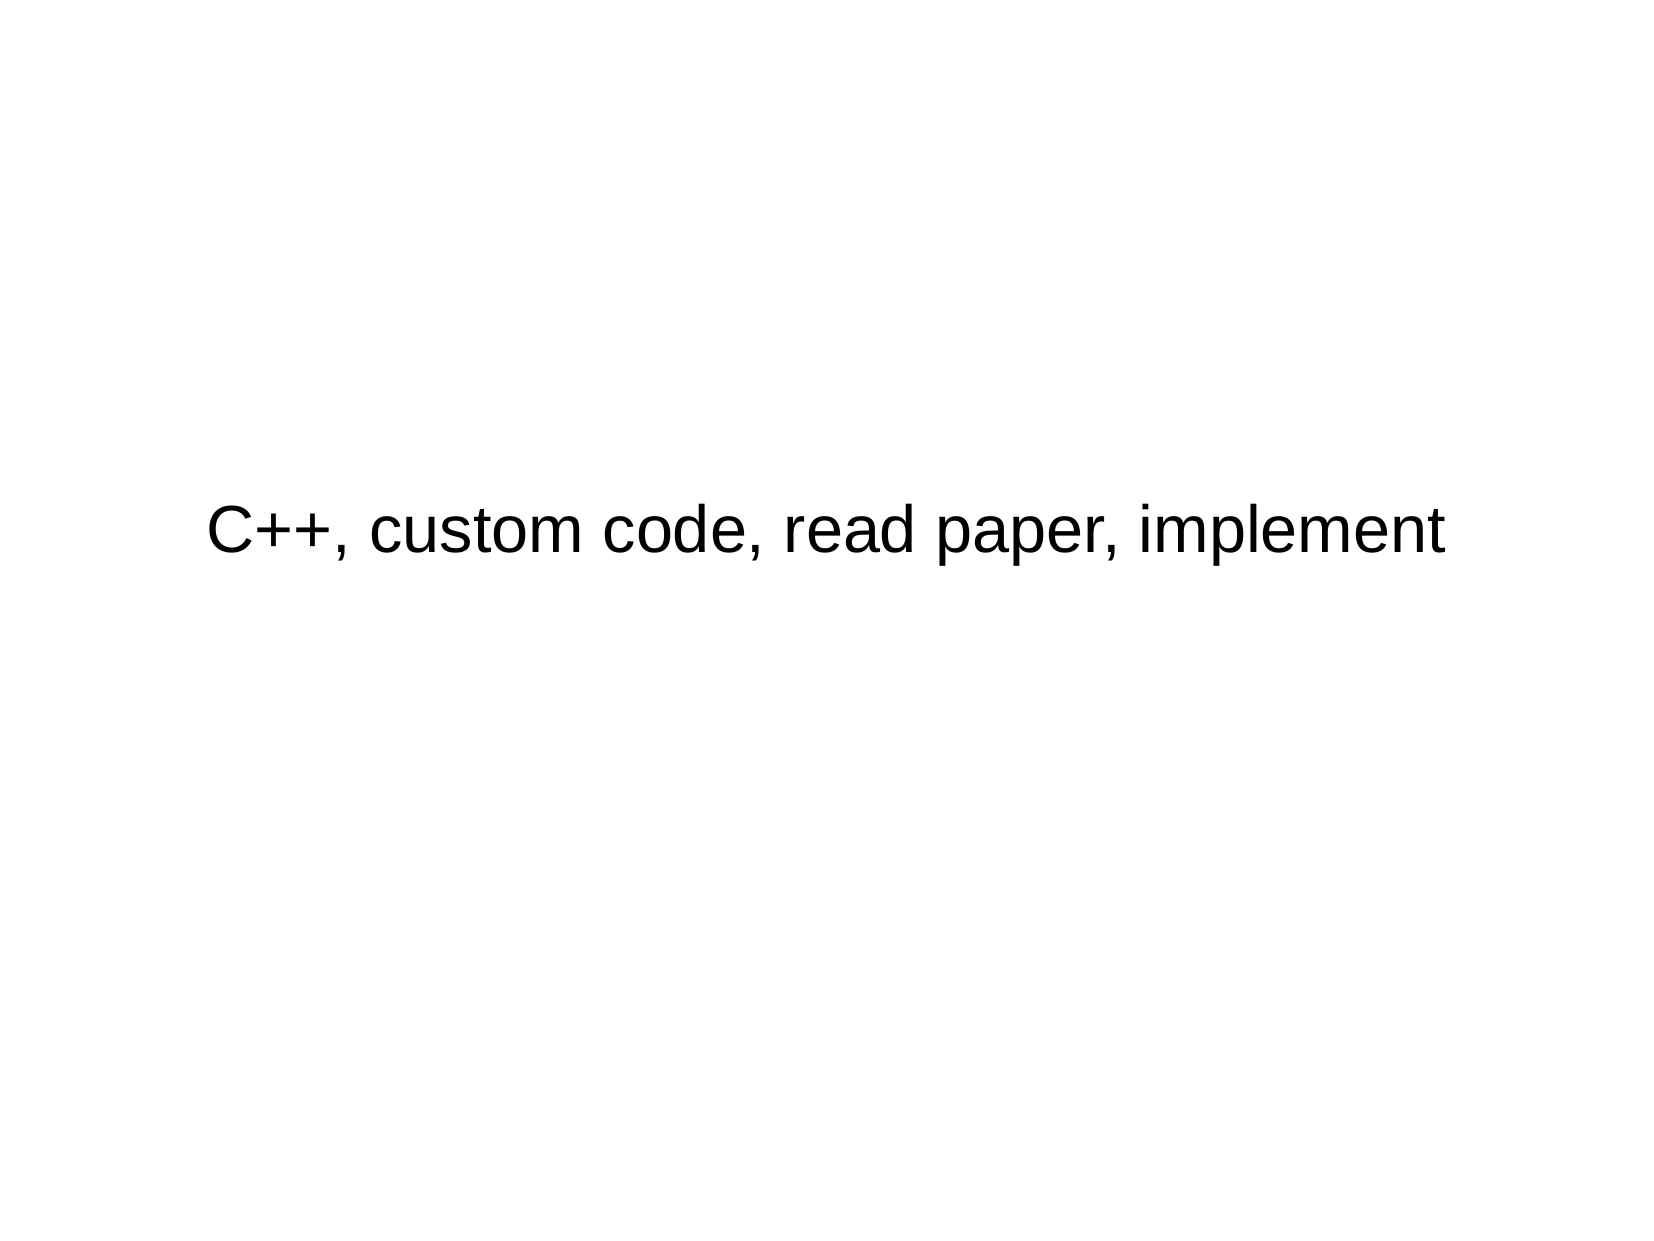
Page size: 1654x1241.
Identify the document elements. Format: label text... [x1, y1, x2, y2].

subtitle C++, custom code, read paper, implement [82, 49, 1571, 1010]
